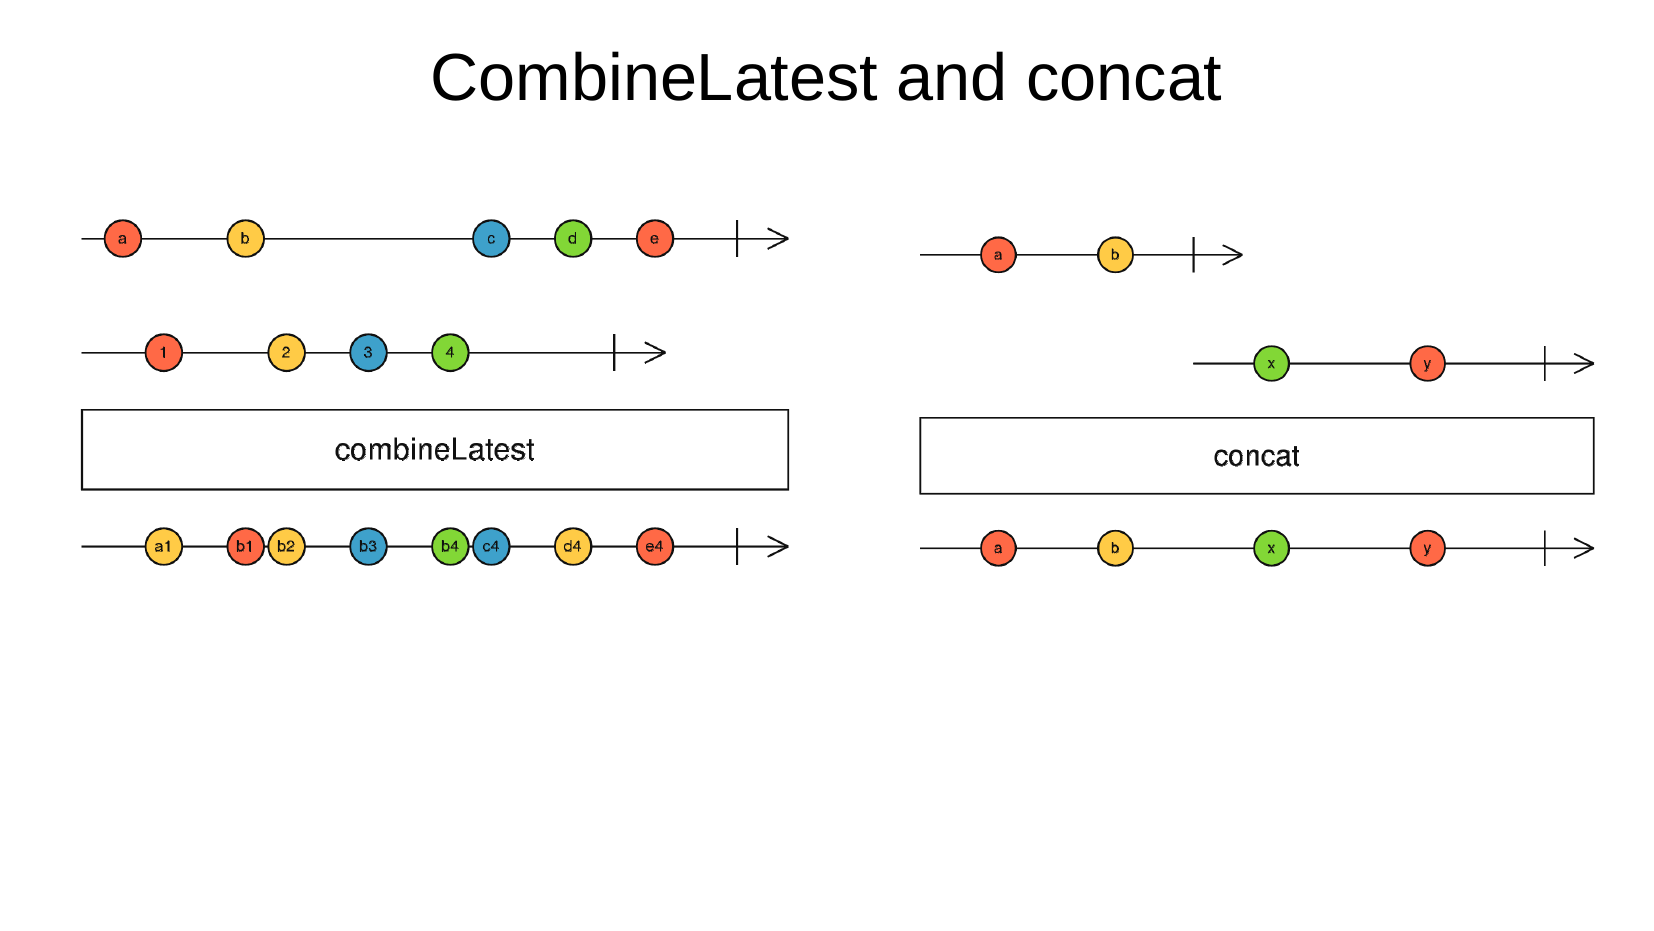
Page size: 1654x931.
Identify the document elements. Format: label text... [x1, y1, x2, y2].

picture [909, 200, 1604, 602]
title CombineLatest and concat [82, 37, 1571, 119]
picture [70, 181, 799, 603]
